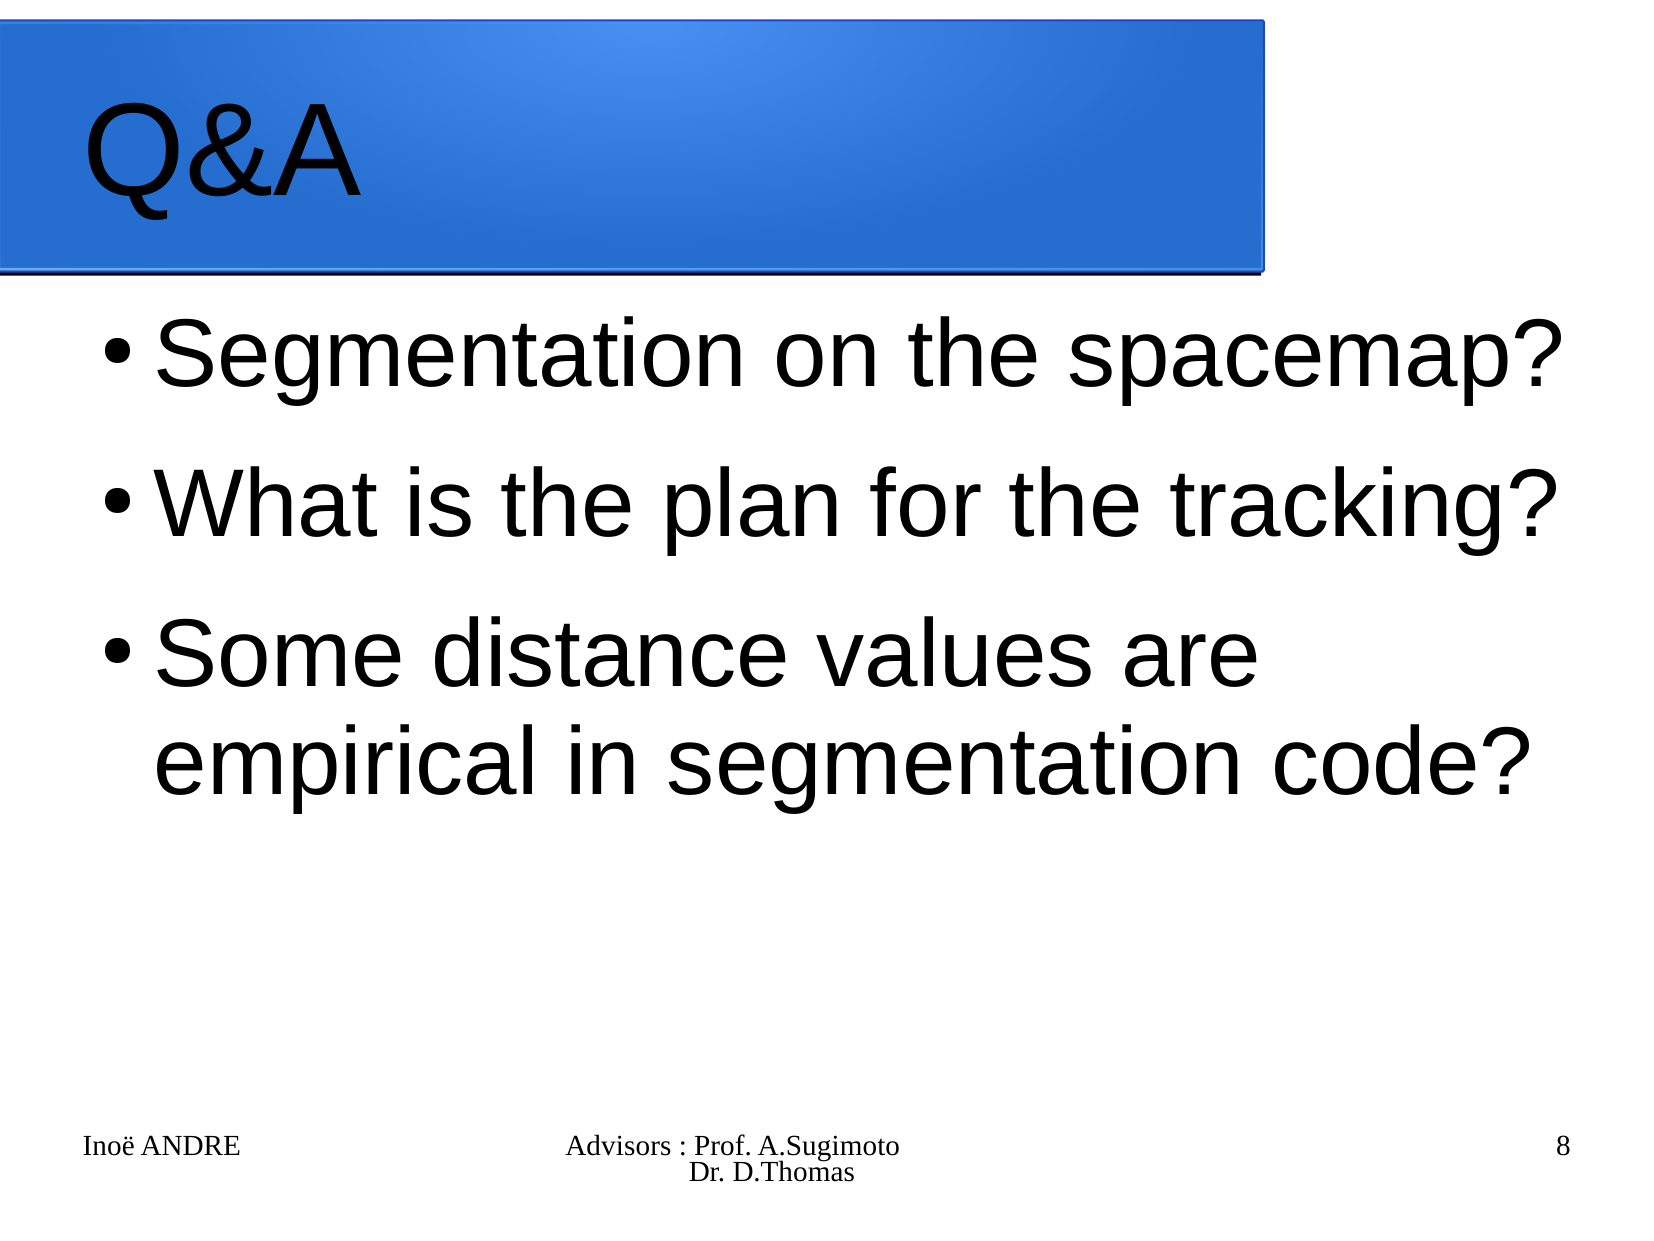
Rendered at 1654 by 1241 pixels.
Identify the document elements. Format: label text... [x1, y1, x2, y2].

list Segmentation on the spacemap? What is the plan for the tracking? Some distance values are empirical in segmentation code? [82, 299, 1571, 1019]
title Q&A [82, 47, 1235, 252]
